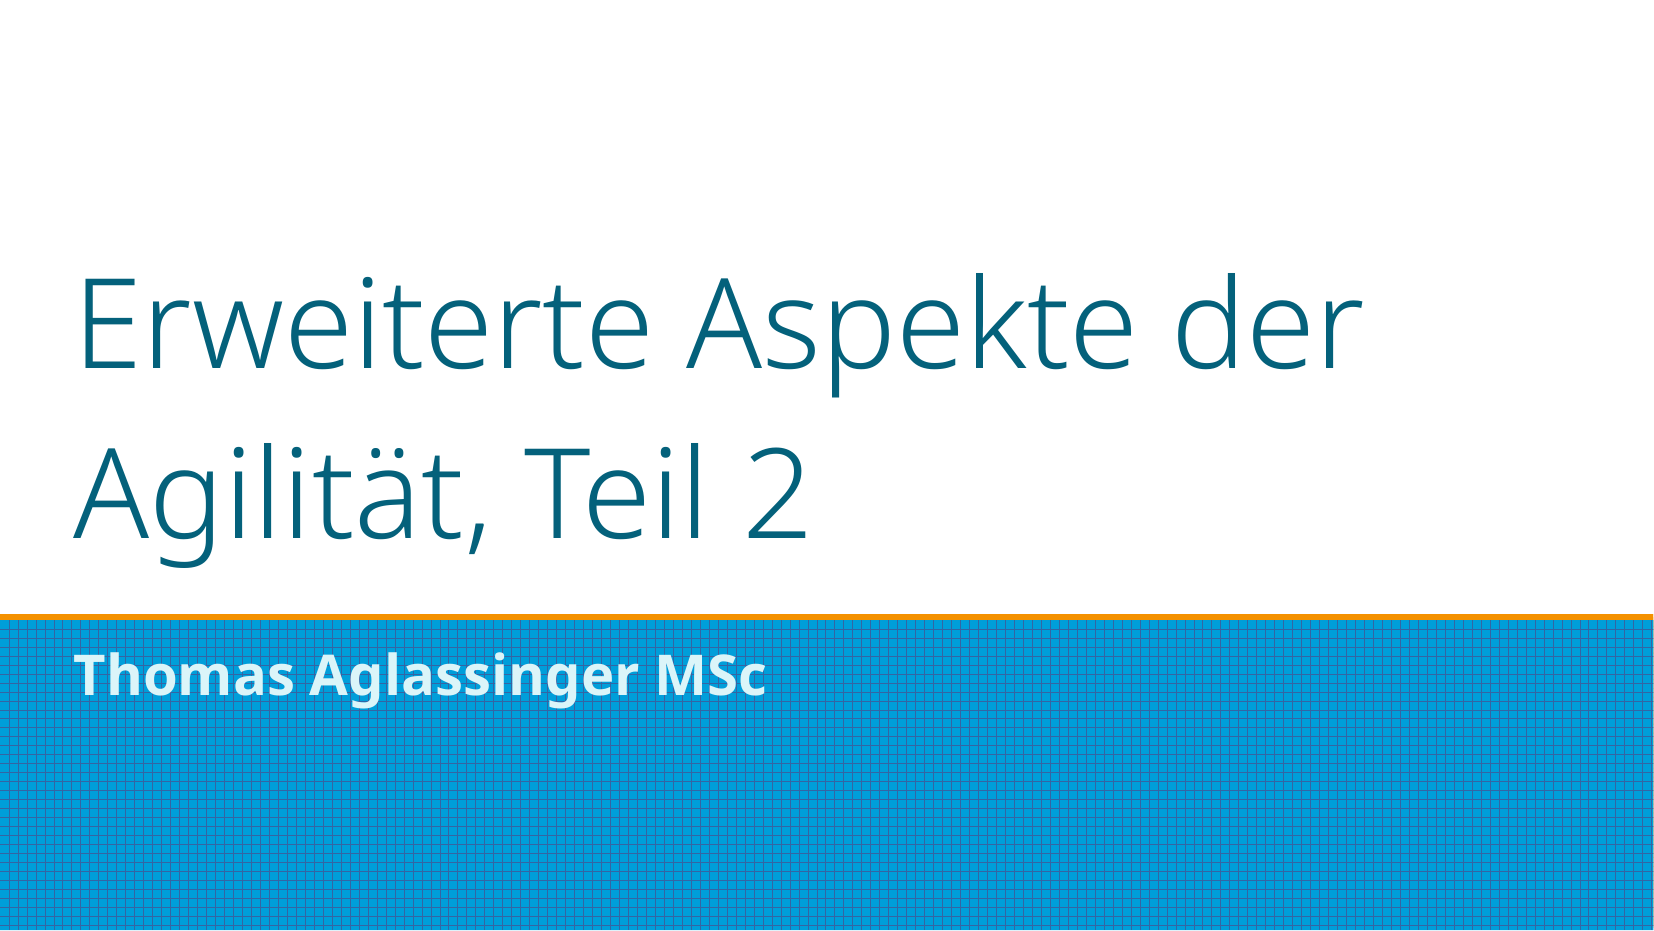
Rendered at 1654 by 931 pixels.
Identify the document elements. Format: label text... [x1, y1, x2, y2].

subtitle Thomas Aglassinger MSc [73, 634, 1551, 827]
title Erweiterte Aspekte der Agilität, Teil 2 [73, 44, 1551, 576]
